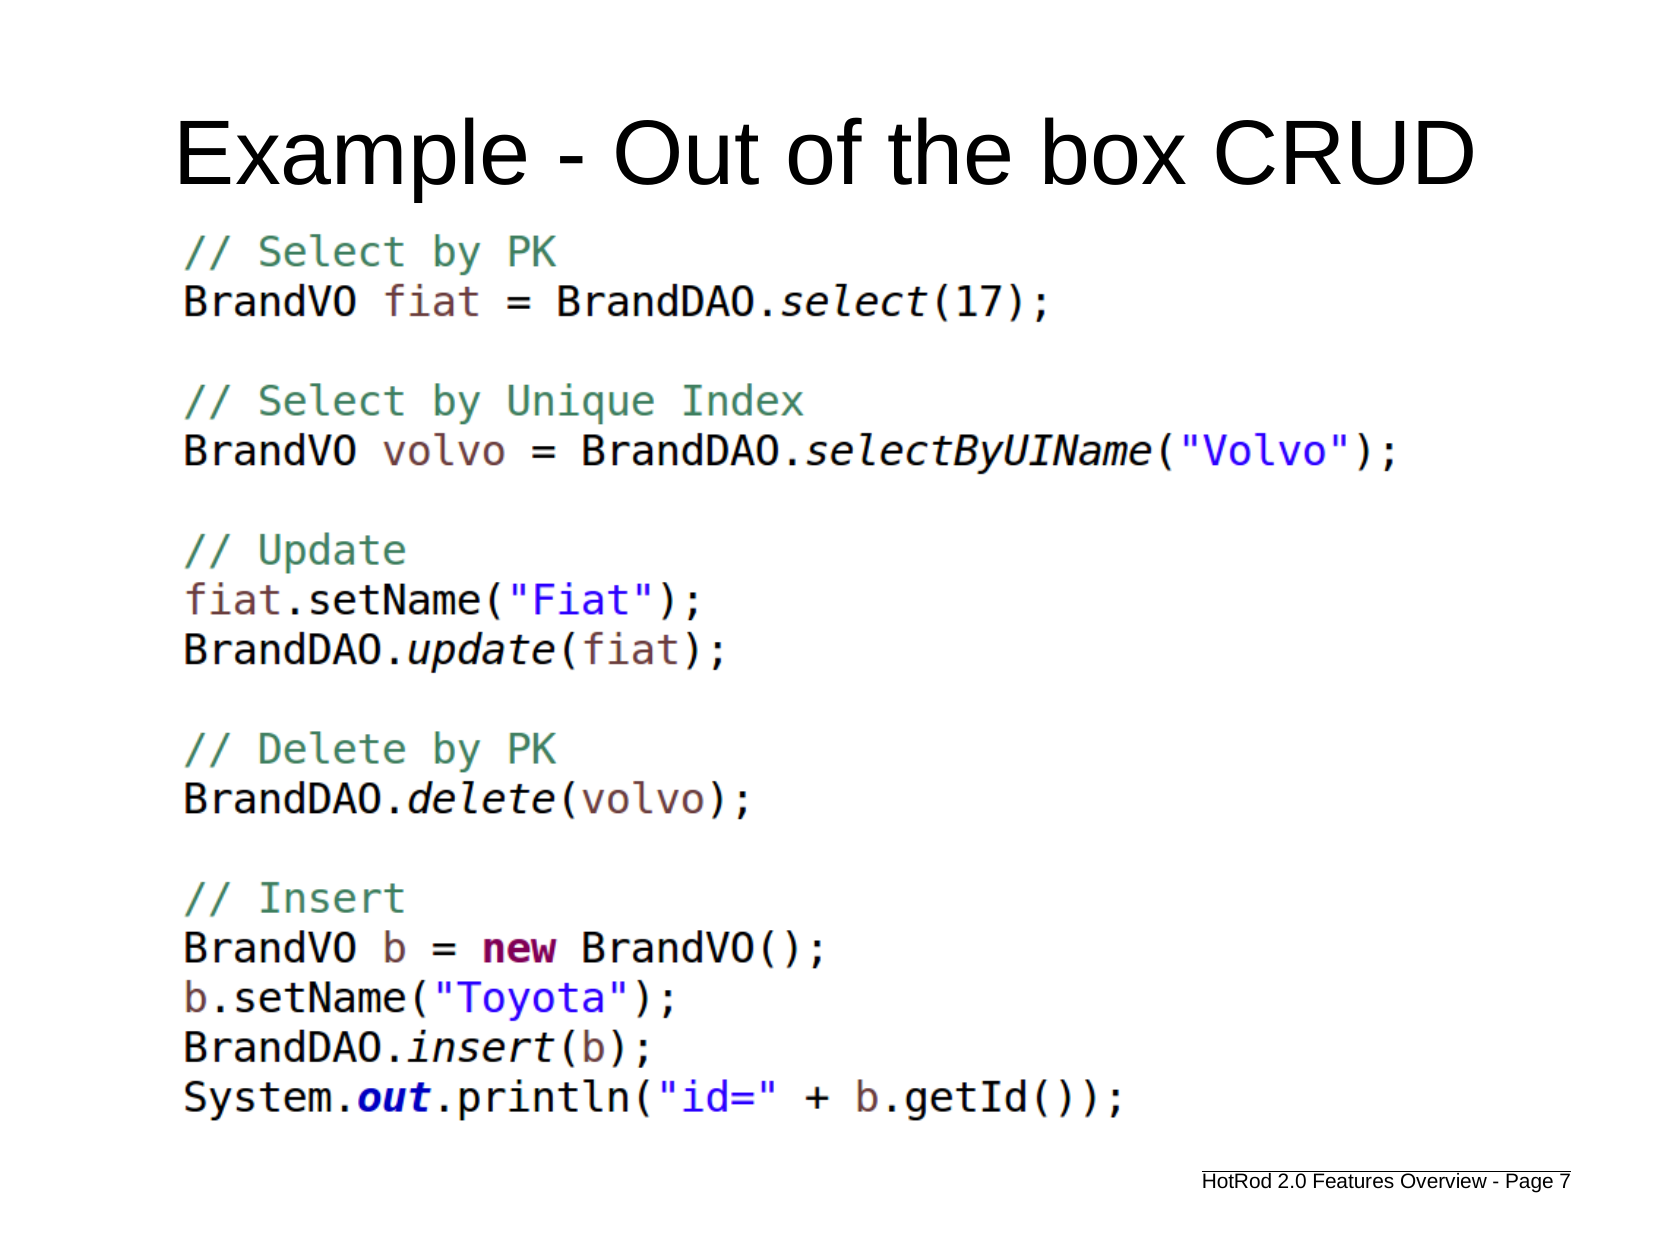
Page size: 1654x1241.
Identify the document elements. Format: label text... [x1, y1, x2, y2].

picture [180, 230, 1400, 1126]
title Example - Out of the box CRUD [82, 49, 1571, 257]
